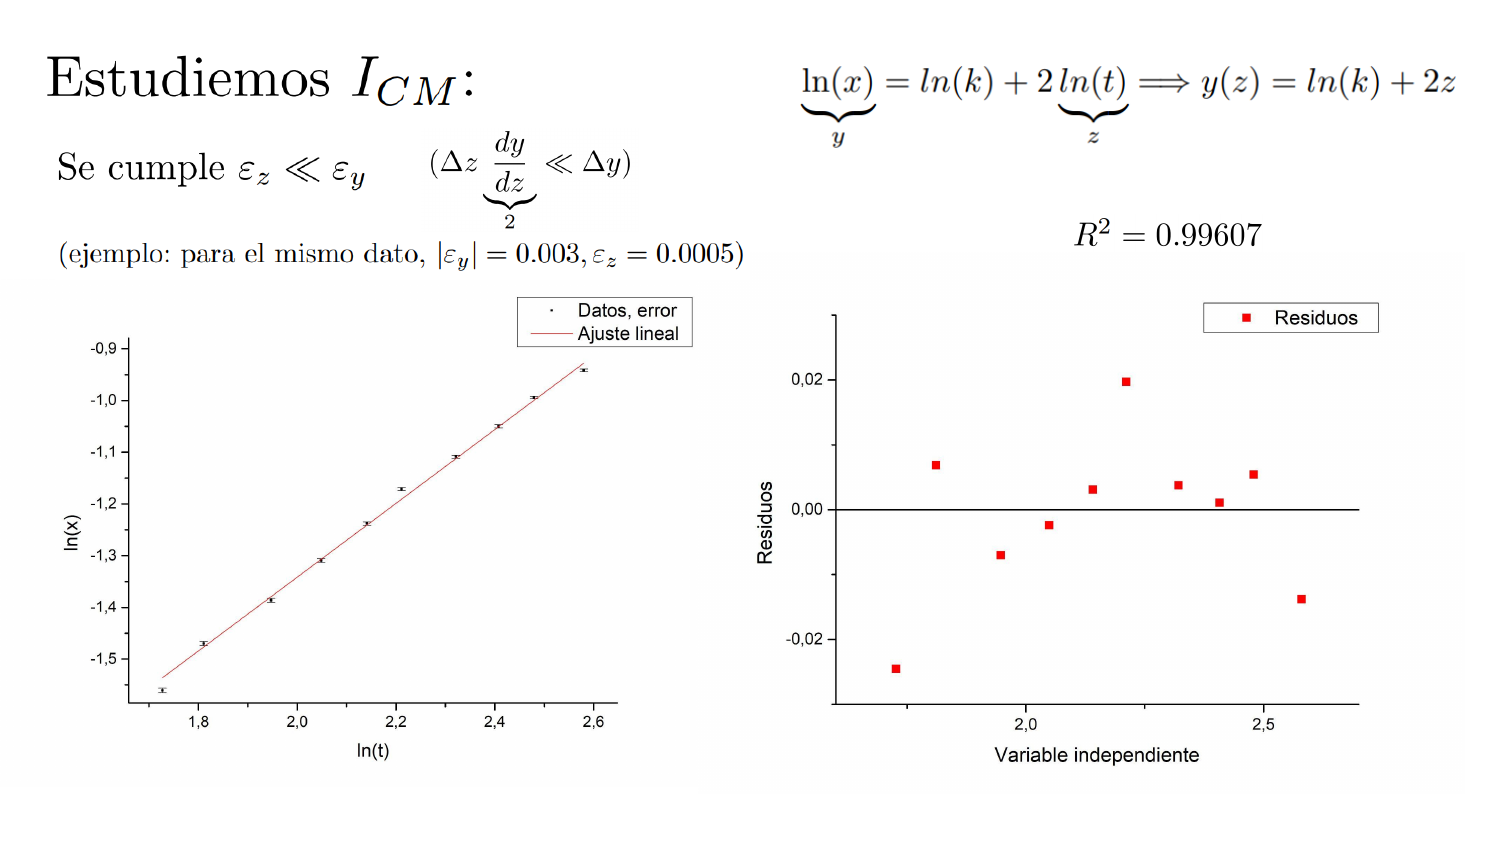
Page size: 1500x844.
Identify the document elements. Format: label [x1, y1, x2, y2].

picture [43, 48, 476, 114]
picture [0, 128, 1465, 794]
picture [55, 148, 367, 197]
picture [793, 56, 1459, 160]
